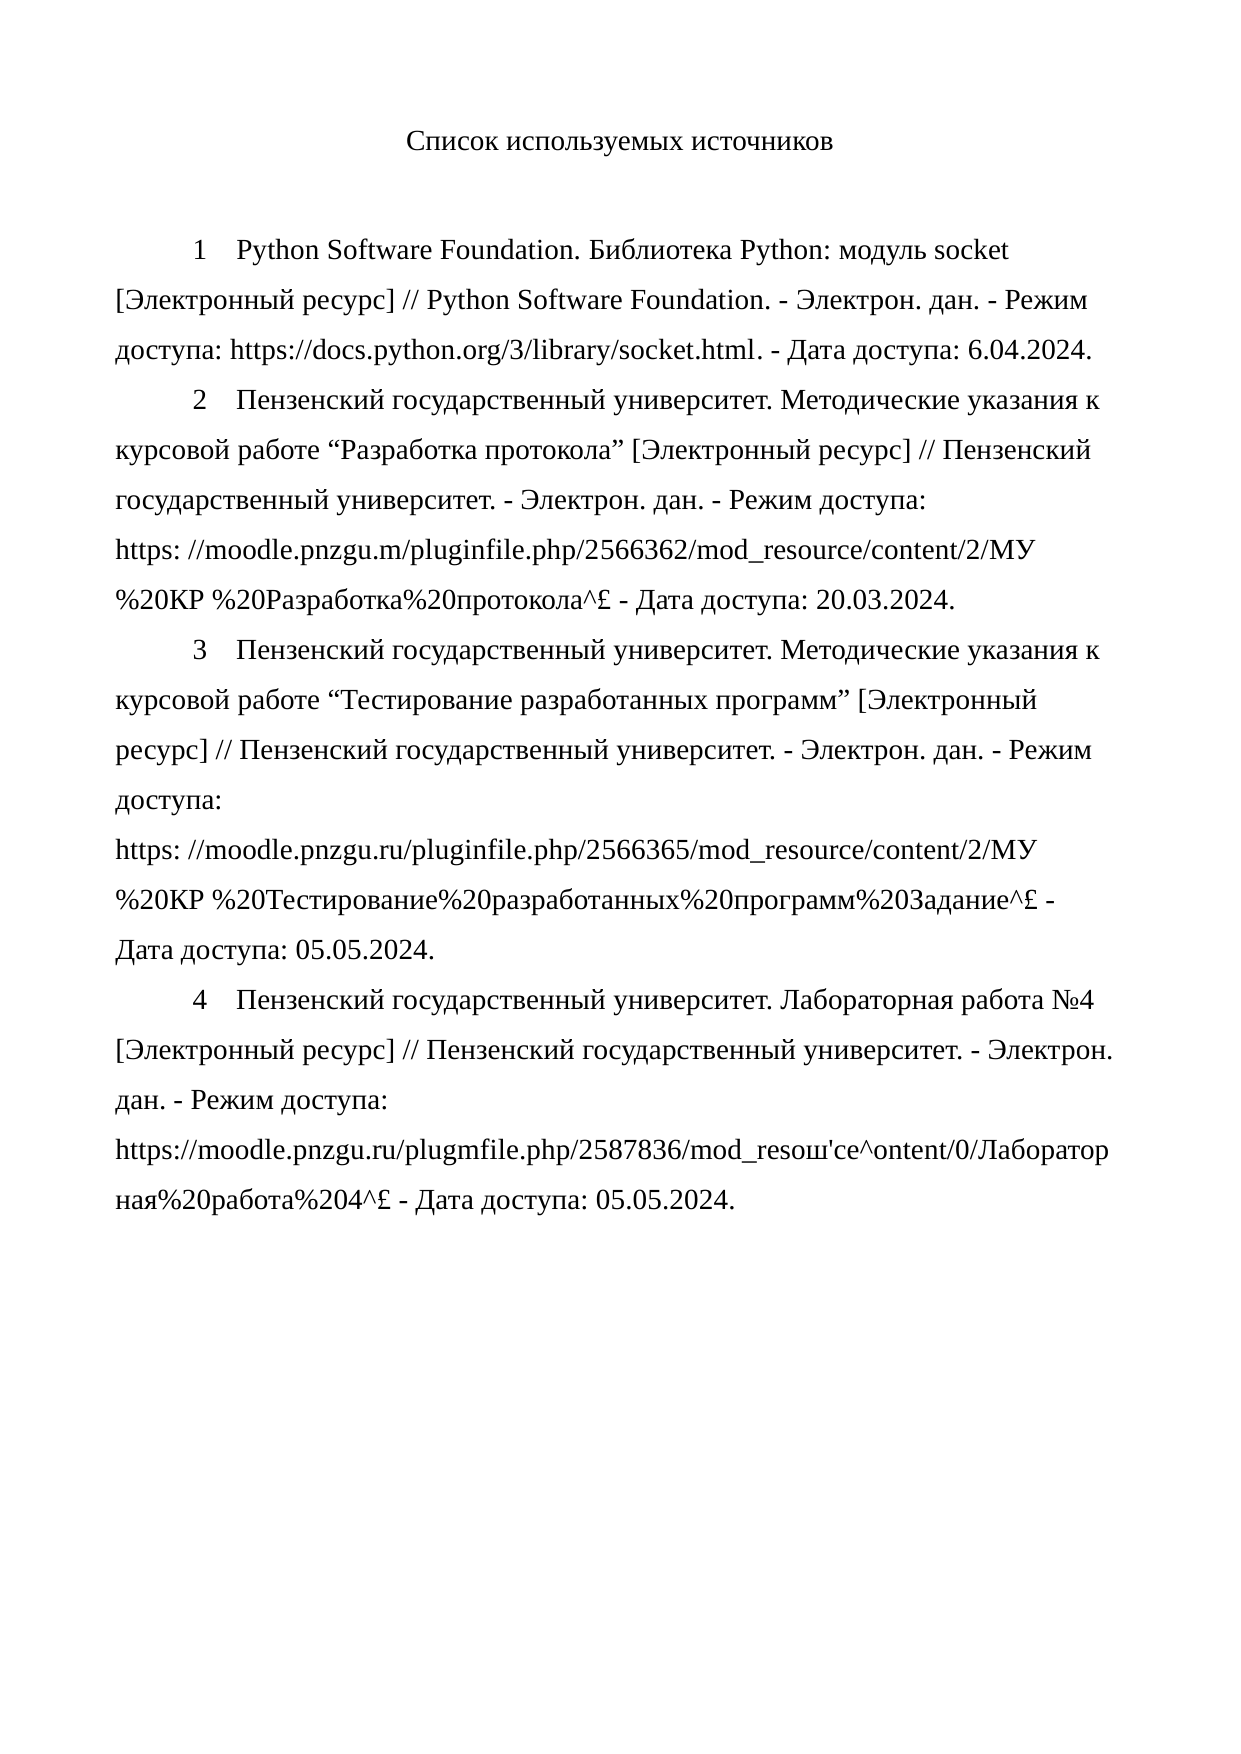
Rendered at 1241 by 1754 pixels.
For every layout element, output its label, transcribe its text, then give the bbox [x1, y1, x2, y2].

text_box Список используемых источников [405, 121, 835, 154]
text_box 1 Python Software Foundation. Библиотека Python: модуль socket [Электронный ресурс] // Python Software Foundation. - Электрон. дан. - Режим доступа: https://docs.python.org/3/library/socket.html. - Дата доступа: 6.04.2024. 2 Пензенский государственный университет. Методические указания к курсовой работе “Разработка протокола” [Электронный ресурс] // Пензенский государственный университет. - Электрон. дан. - Режим доступа: https: //moodle.pnzgu.m/pluginfile.php/2566362/mod_resource/content/2/МУ%20КР %20Разработка%20протокола^£ - Дата доступа: 20.03.2024. 3 Пензенский государственный университет. Методические указания к курсовой работе “Тестирование разработанных программ” [Электронный ресурс] // Пензенский государственный университет. - Электрон. дан. - Режим доступа: https: //moodle.pnzgu.ru/pluginfile.php/2566365/mod_resource/content/2/МУ%20КР %20Тестирование%20разработанных%20программ%20Задание^£ - Дата доступа: 05.05.2024. 4 Пензенский государственный университет. Лабораторная работа №4 [Электронный ресурс] // Пензенский государственный университет. - Электрон. дан. - Режим доступа: https://moodle.pnzgu.ru/plugmfile.php/2587836/mod_resoш'ce^ontent/0/Лаборатор ная%20работа%204^£ - Дата доступа: 05.05.2024. [115, 215, 1115, 1204]
